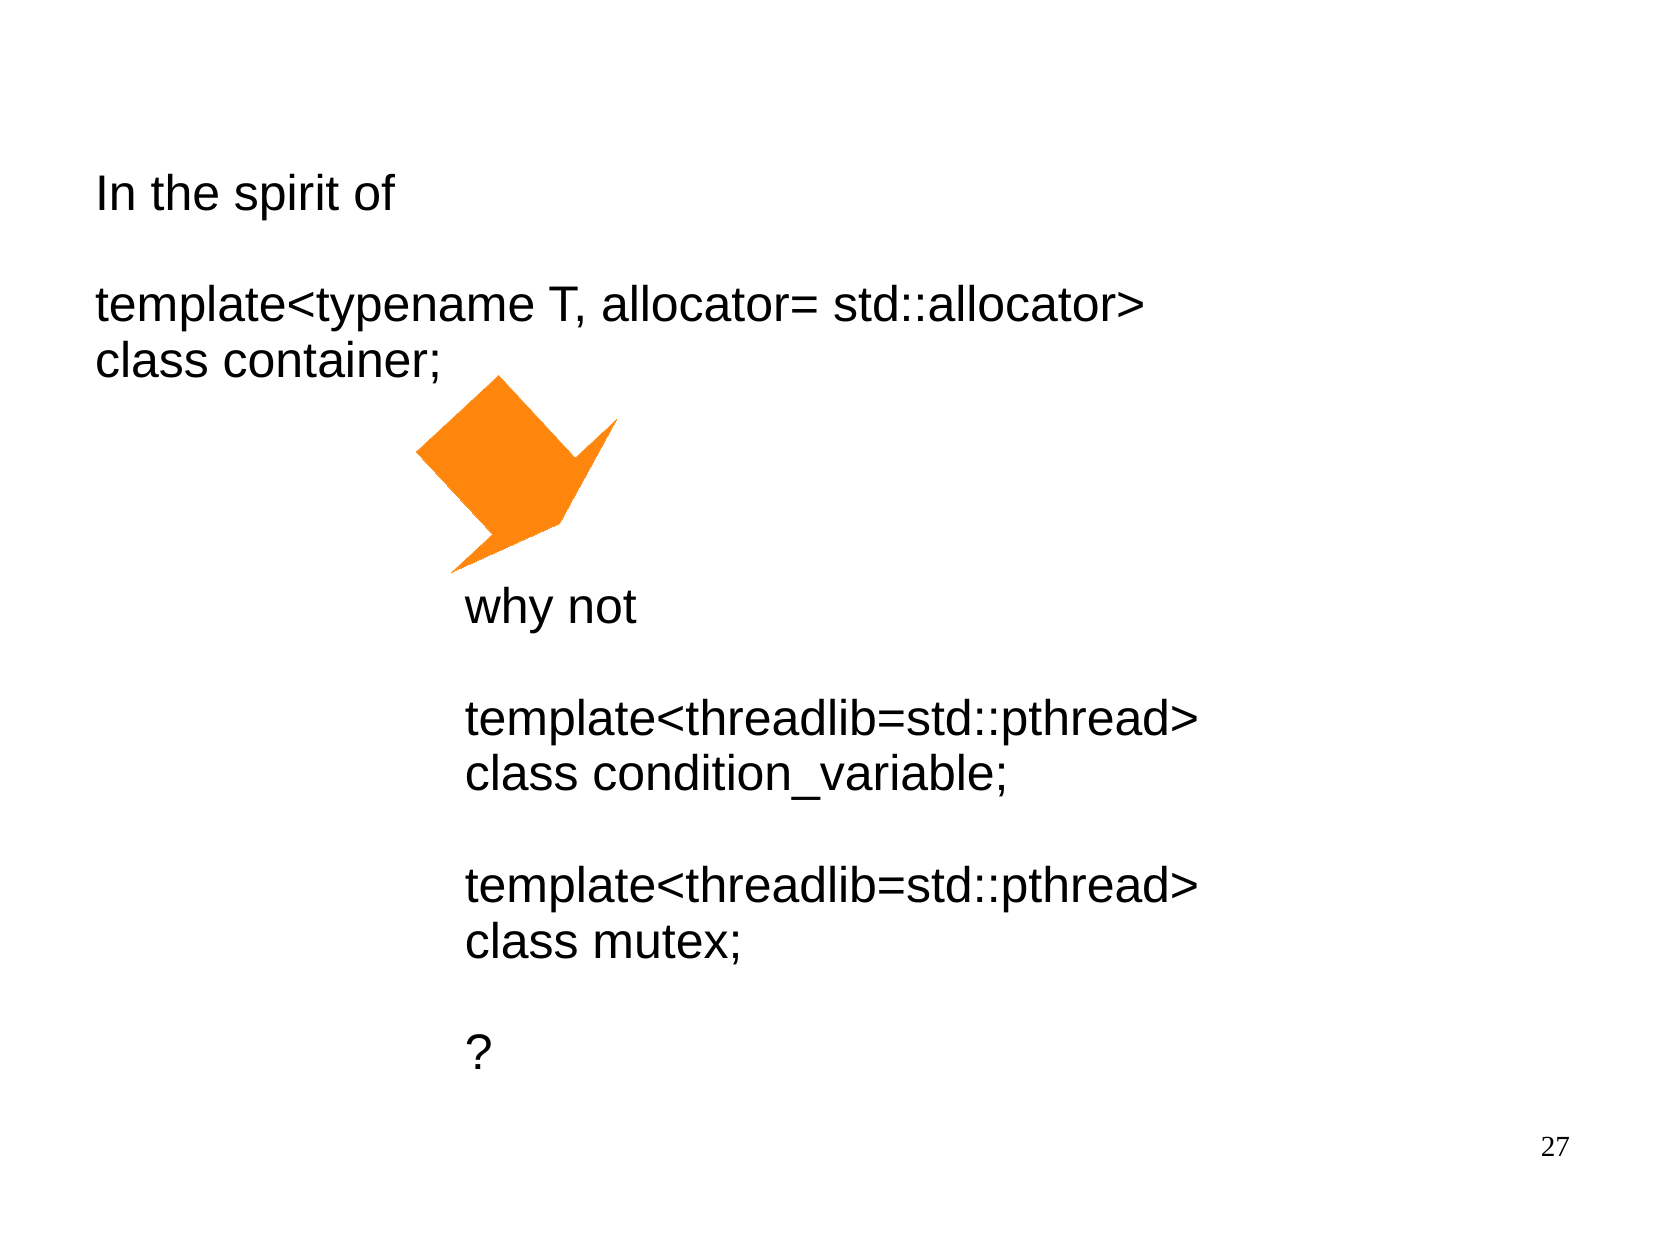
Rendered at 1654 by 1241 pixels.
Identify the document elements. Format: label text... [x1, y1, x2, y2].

list In the spirit of template<typename T, allocator= std::allocator> class container; [95, 164, 1147, 388]
text_box [416, 375, 617, 573]
text_box why not template<threadlib=std::pthread> class condition_variable; template<threadlib=std::pthread> class mutex; ? [450, 570, 1479, 1088]
